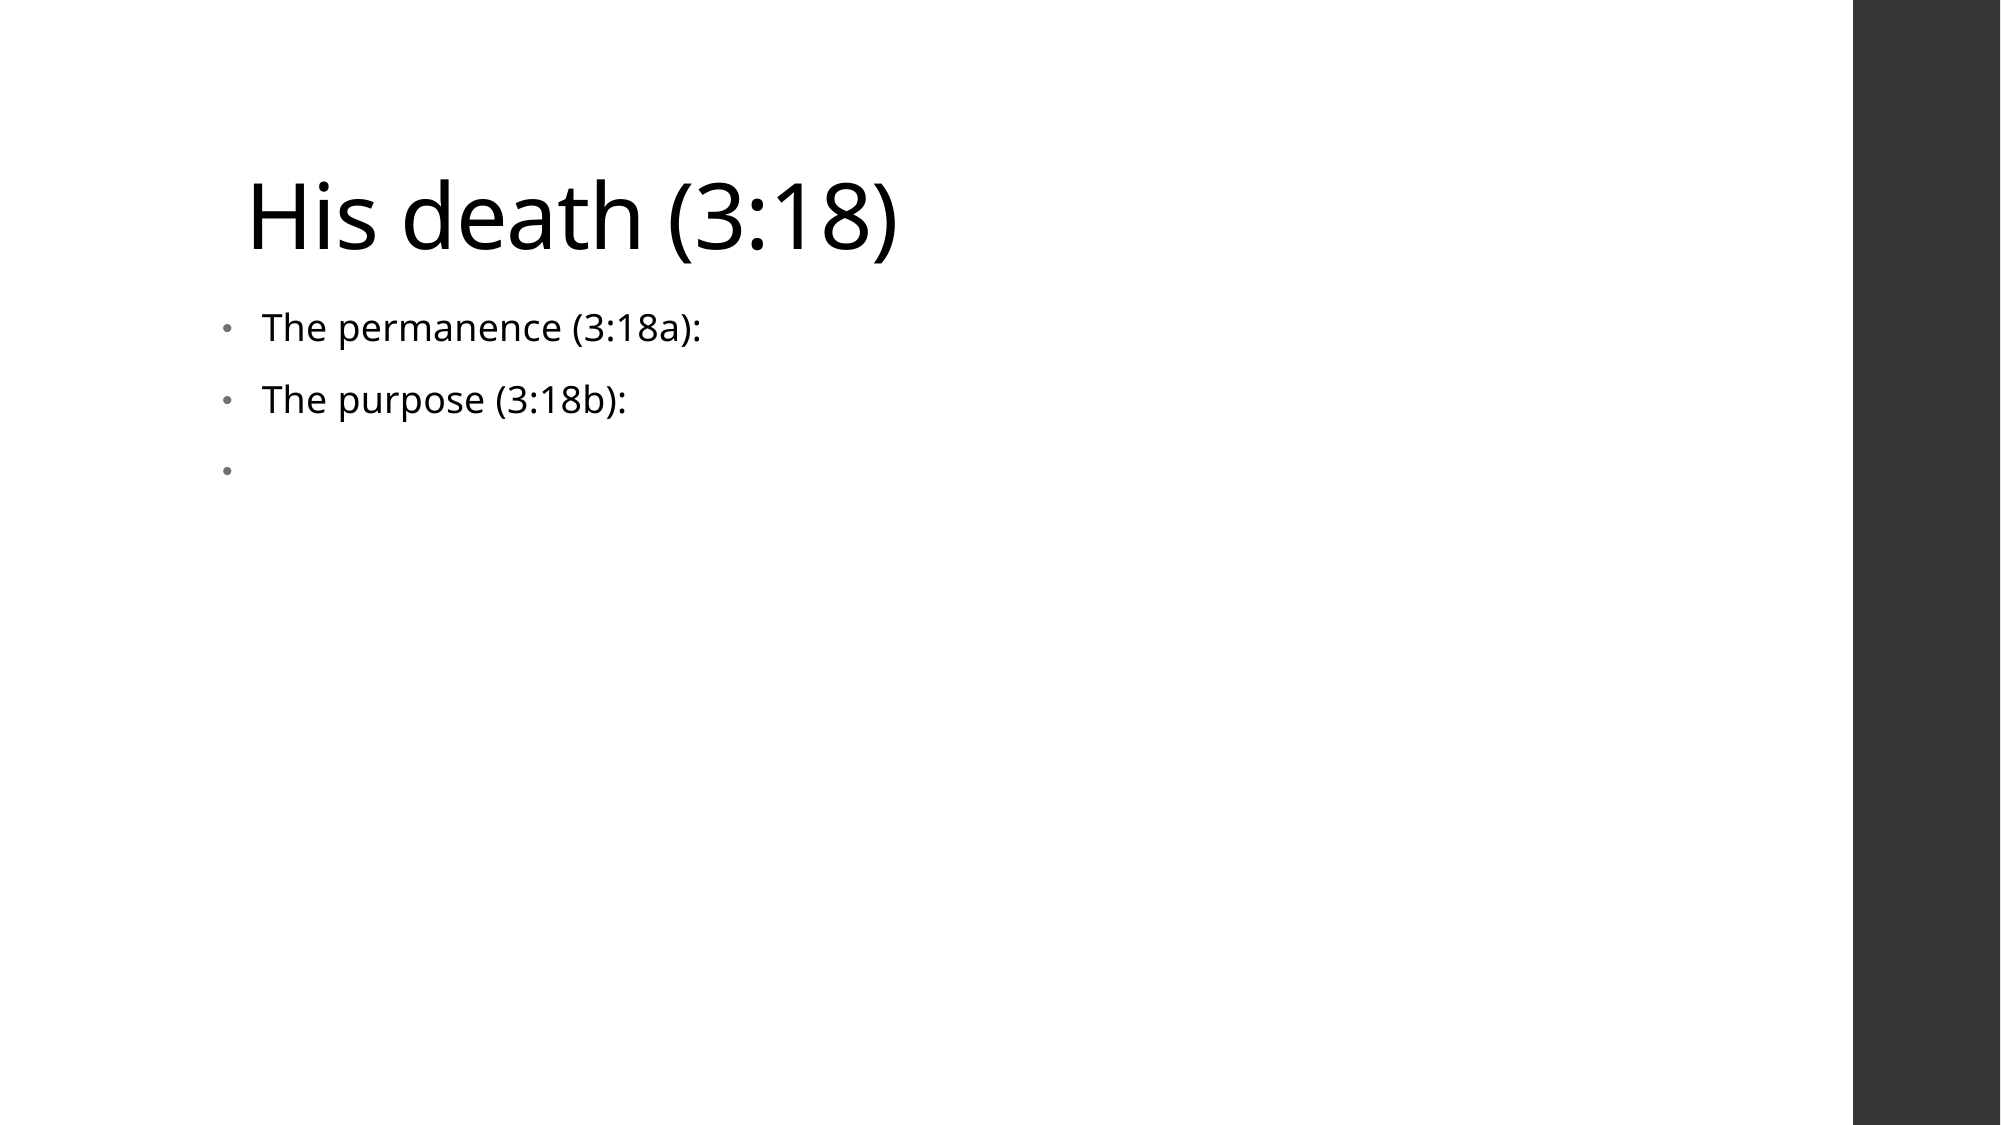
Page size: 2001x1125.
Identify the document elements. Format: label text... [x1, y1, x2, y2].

title His death (3:18) [206, 60, 1797, 278]
list The permanence (3:18a): The purpose (3:18b): [206, 299, 1617, 1014]
